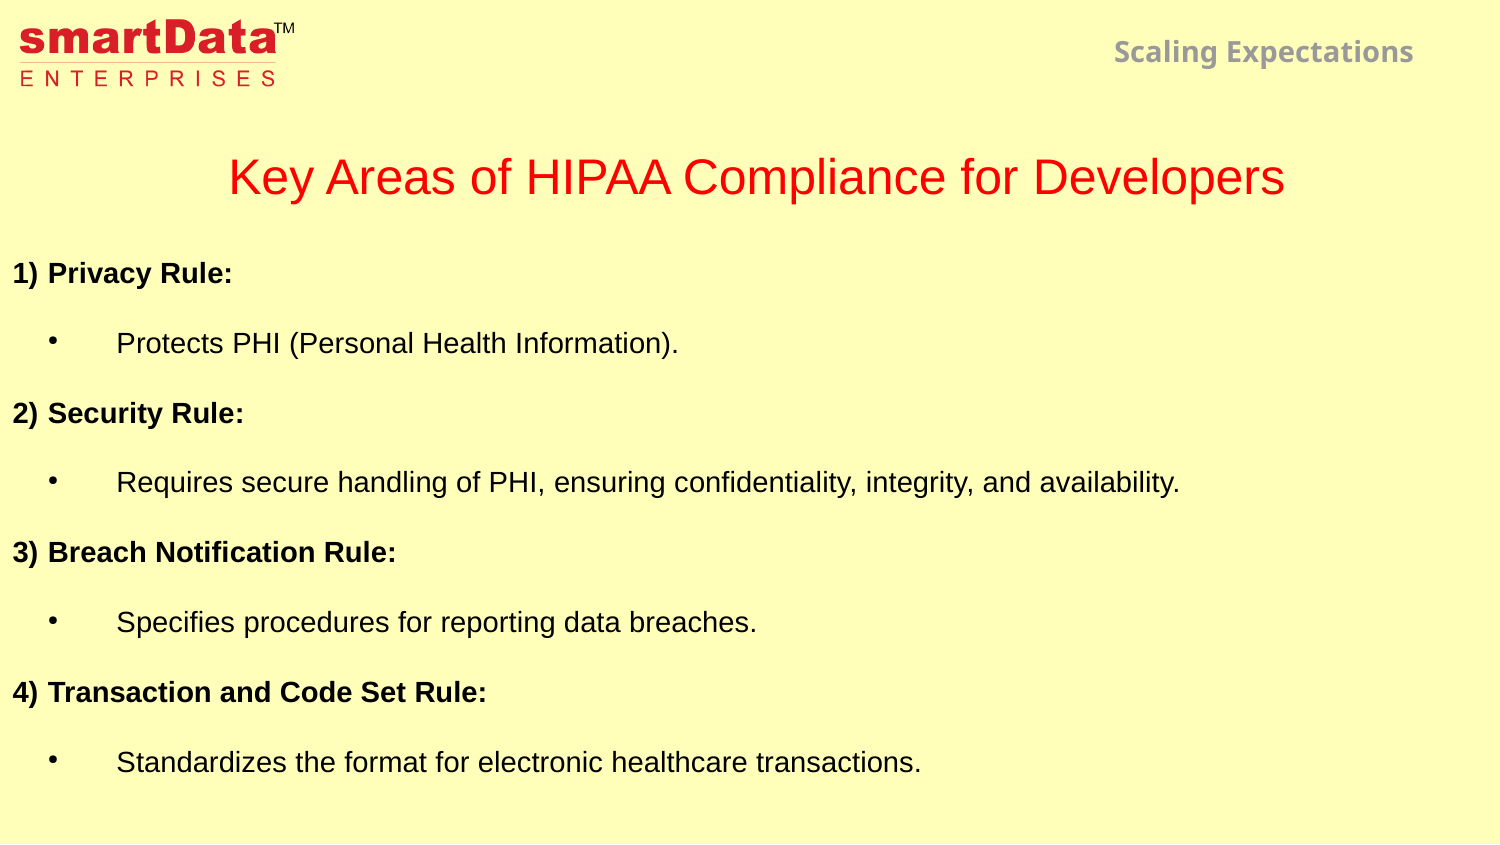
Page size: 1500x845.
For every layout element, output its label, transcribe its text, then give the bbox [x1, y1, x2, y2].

text_box Scaling Expectations [1039, 18, 1490, 94]
text_box Privacy Rule: Protects PHI (Personal Health Information). Security Rule: Requires secure handling of PHI, ensuring confidentiality, integrity, and availability. Breach Notification Rule: Specifies procedures for reporting data breaches. Transaction and Code Set Rule: Standardizes the format for electronic healthcare transactions. [0, 246, 1498, 786]
title Key Areas of HIPAA Compliance for Developers [75, 107, 1425, 248]
picture [0, 18, 295, 108]
